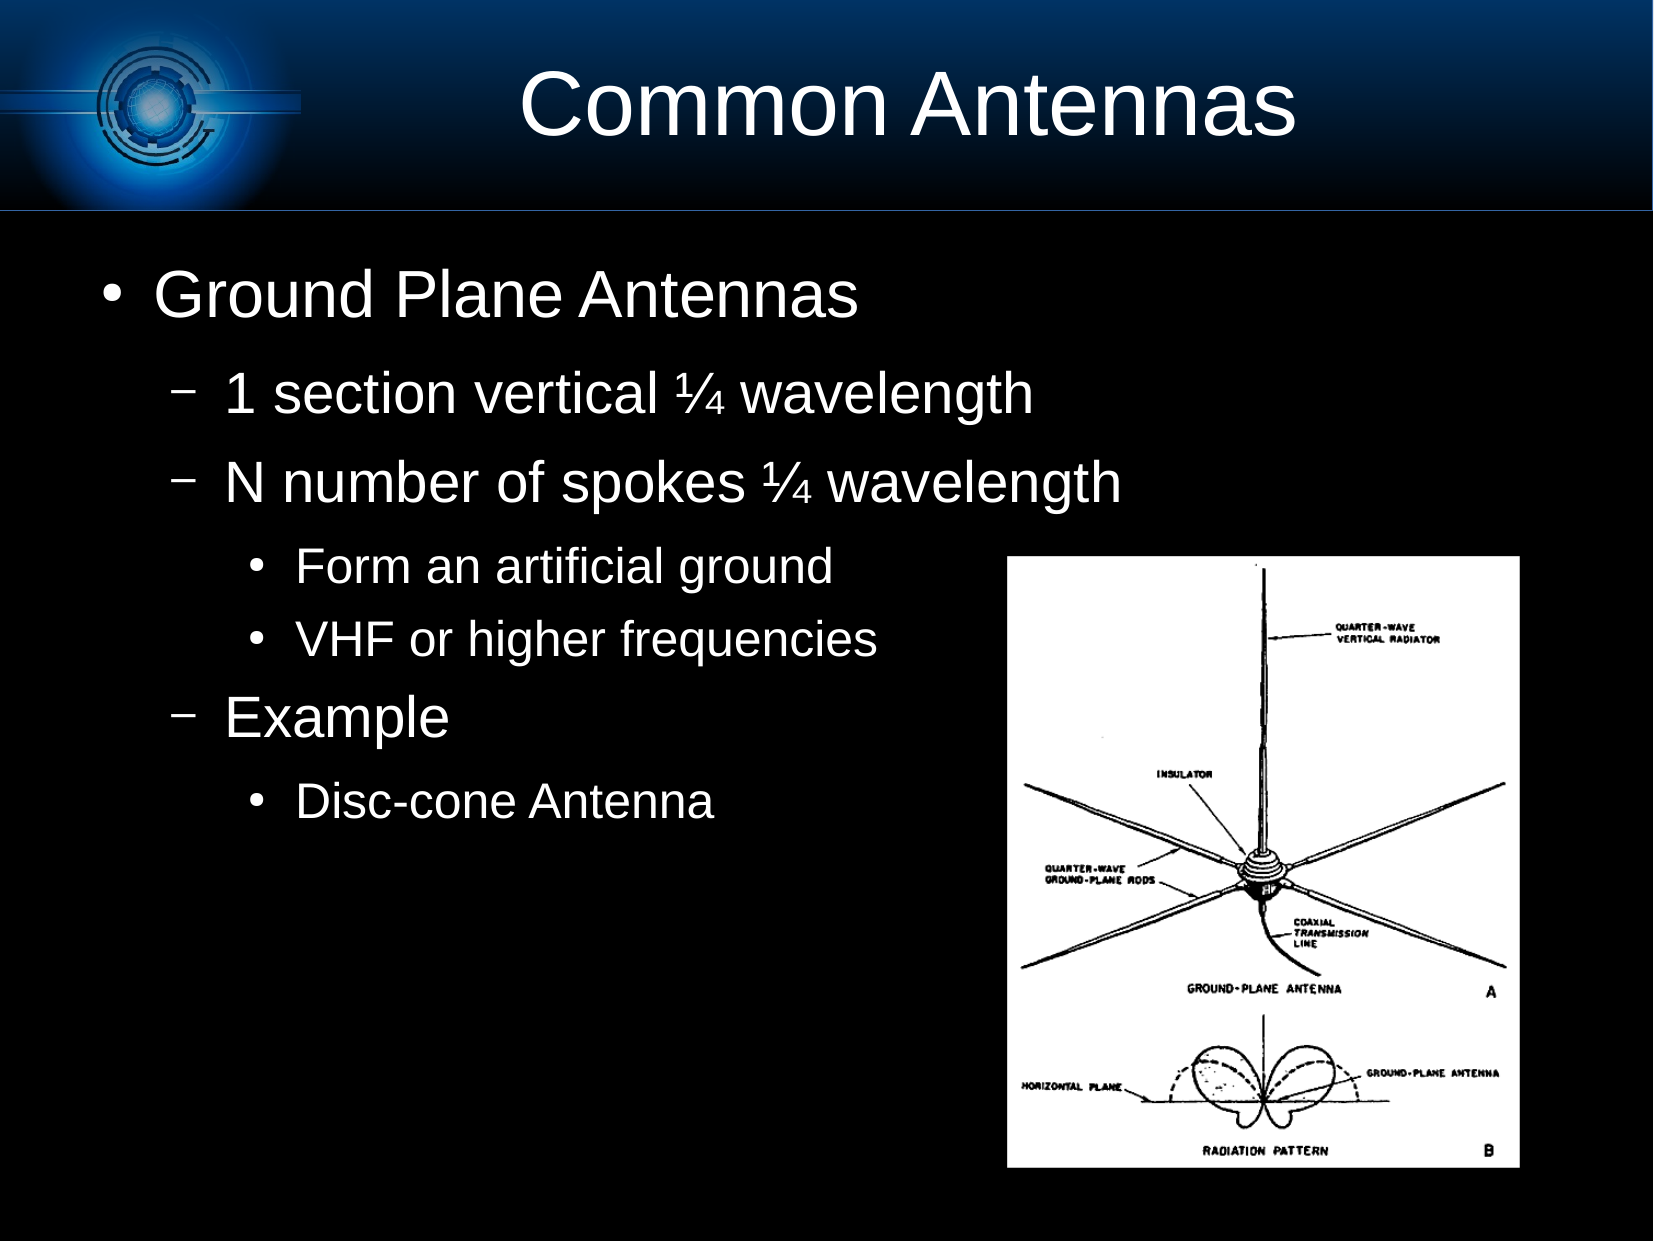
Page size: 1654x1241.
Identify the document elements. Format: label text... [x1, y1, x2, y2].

chart [1005, 555, 1522, 1171]
title Common Antennas [165, 0, 1653, 208]
picture [0, 87, 301, 210]
list Ground Plane Antennas 1 section vertical ¼ wavelength N number of spokes ¼ wavelength Form an artificial ground VHF or higher frequencies Example Disc-cone Antenna [82, 256, 1571, 1141]
